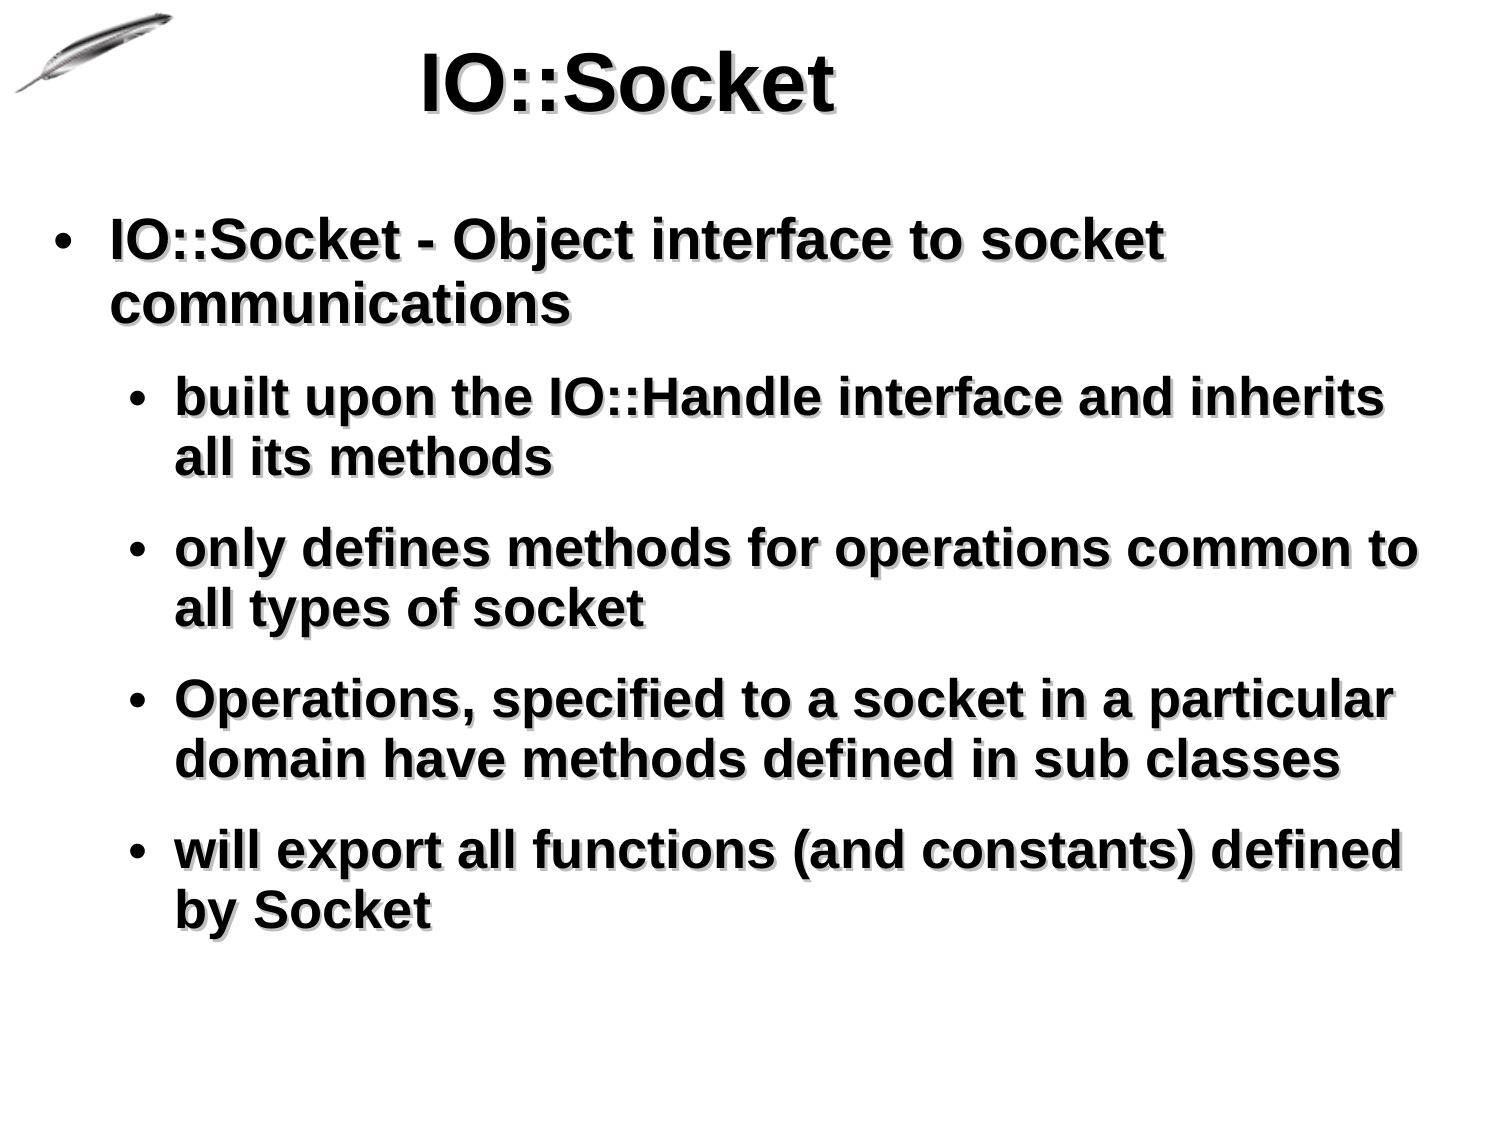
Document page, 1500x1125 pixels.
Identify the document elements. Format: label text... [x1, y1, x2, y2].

title IO::Socket [419, 0, 1459, 176]
list IO::Socket - Object interface to socket communications built upon the IO::Handle interface and inherits all its methods only defines methods for operations common to all types of socket Operations, specified to a socket in a particular domain have methods defined in sub classes will export all functions (and constants) defined by Socket [53, 207, 1447, 1084]
picture [11, 11, 179, 95]
